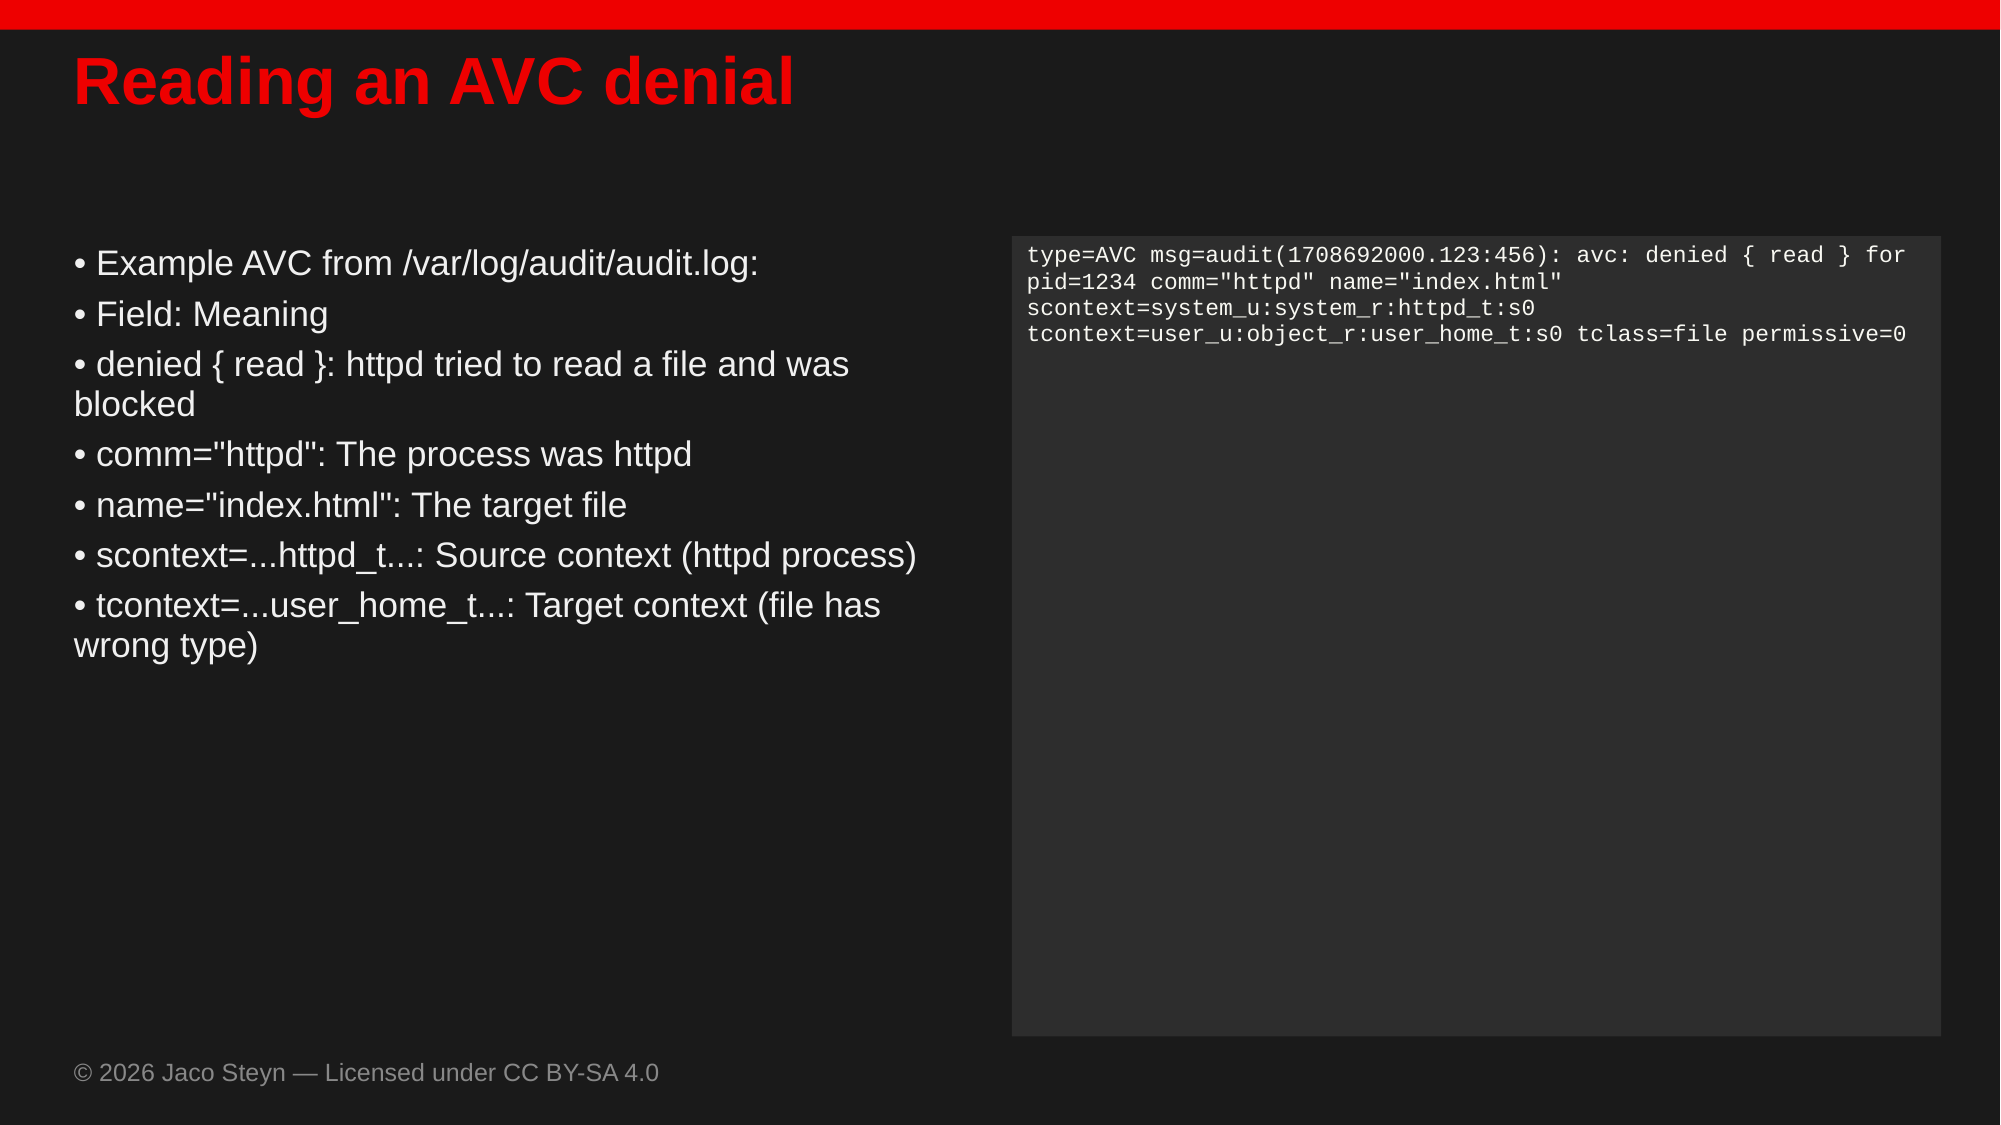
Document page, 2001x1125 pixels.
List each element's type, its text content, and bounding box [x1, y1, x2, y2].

text_box • Example AVC from /var/log/audit/audit.log: • Field: Meaning • denied { read }: httpd tried to read a file and was blocked • comm="httpd": The process was httpd • name="index.html": The target file • scontext=...httpd_t...: Source context (httpd process) • tcontext=...user_home_t...: Target context (file has wrong type) [59, 236, 989, 1037]
text_box type=AVC msg=audit(1708692000.123:456): avc: denied { read } for pid=1234 comm="httpd" name="index.html" scontext=system_u:system_r:httpd_t:s0 tcontext=user_u:object_r:user_home_t:s0 tclass=file permissive=0 [1011, 236, 1942, 1037]
text_box [0, 0, 2001, 30]
text_box © 2026 Jaco Steyn — Licensed under CC BY-SA 4.0 [59, 1051, 1942, 1093]
text_box Reading an AVC denial [59, 36, 1942, 208]
